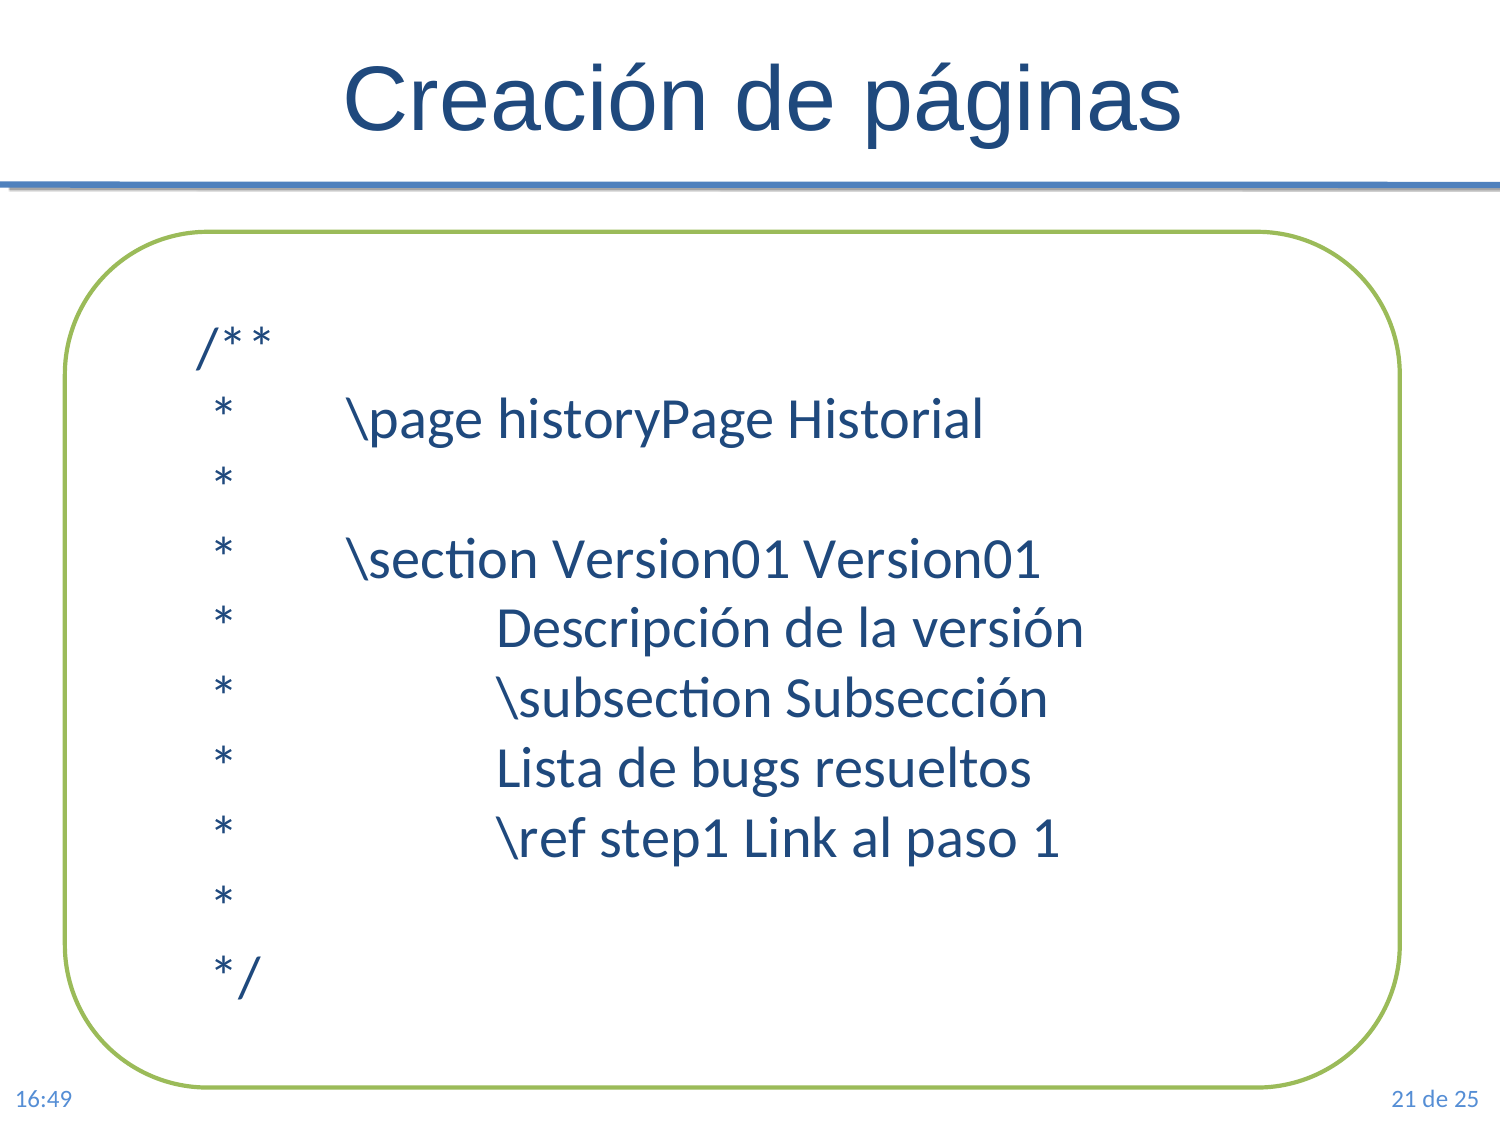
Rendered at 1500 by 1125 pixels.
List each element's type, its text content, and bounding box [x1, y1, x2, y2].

text_box <number> de 25 [1352, 1070, 1500, 1125]
text_box 16:49 [0, 1070, 124, 1125]
text_box /** * \page historyPage Historial * * \section Version01 Version01 * Descripción de la versión * \subsection Subsección * Lista de bugs resueltos * \ref step1 Link al paso 1 * */ [64, 231, 1400, 1088]
text_box Creación de páginas [88, 0, 1439, 181]
text_box R [76, 255, 128, 316]
text_box R [1337, 255, 1427, 998]
